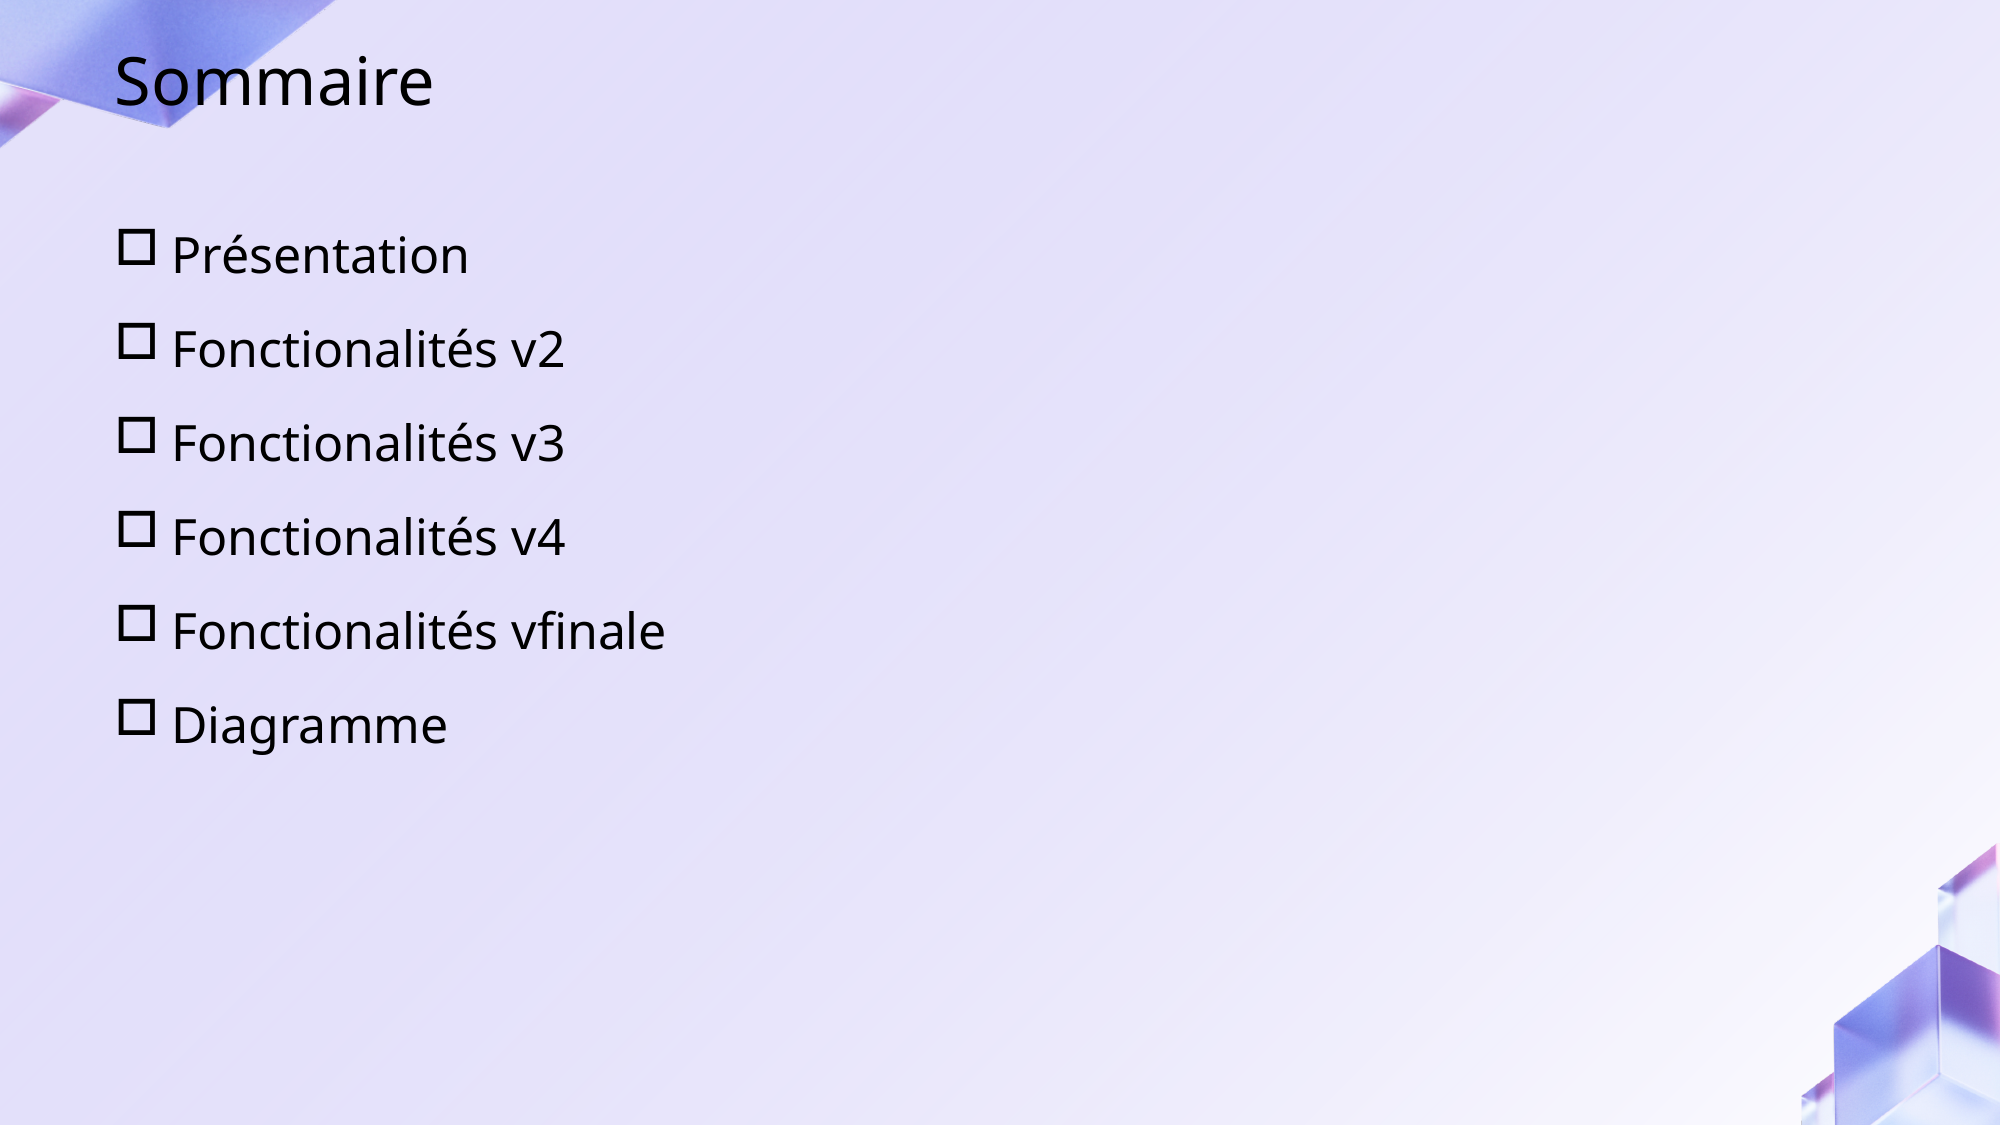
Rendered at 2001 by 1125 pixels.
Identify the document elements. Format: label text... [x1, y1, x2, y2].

picture [0, 0, 703, 374]
text_box Présentation Fonctionalités v2 Fonctionalités v3 Fonctionalités v4 Fonctionalités vfinale Diagramme [99, 192, 1900, 1006]
picture [1696, 760, 2000, 1125]
text_box Sommaire [99, 31, 1900, 127]
